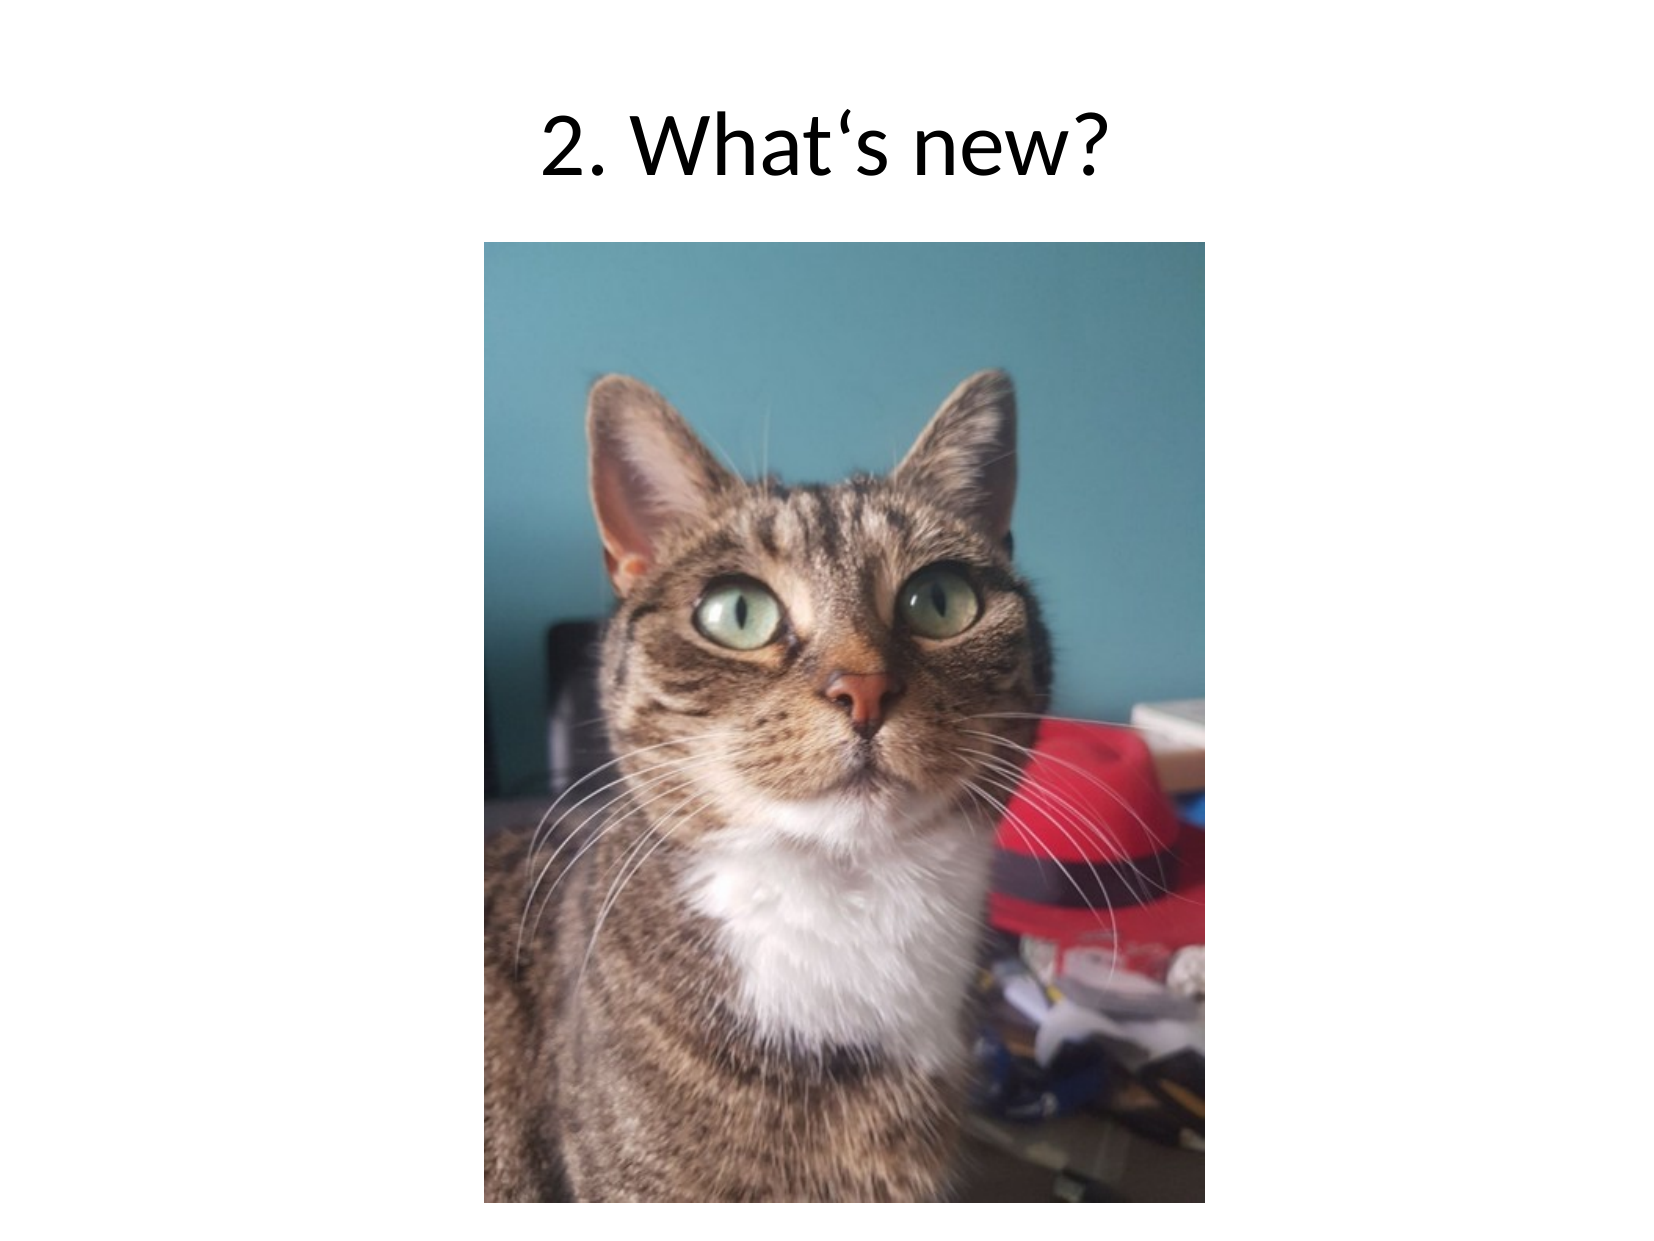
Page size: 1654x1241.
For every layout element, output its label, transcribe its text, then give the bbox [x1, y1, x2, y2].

title 2. What‘s new? [82, 49, 1571, 257]
picture [484, 242, 1205, 1203]
